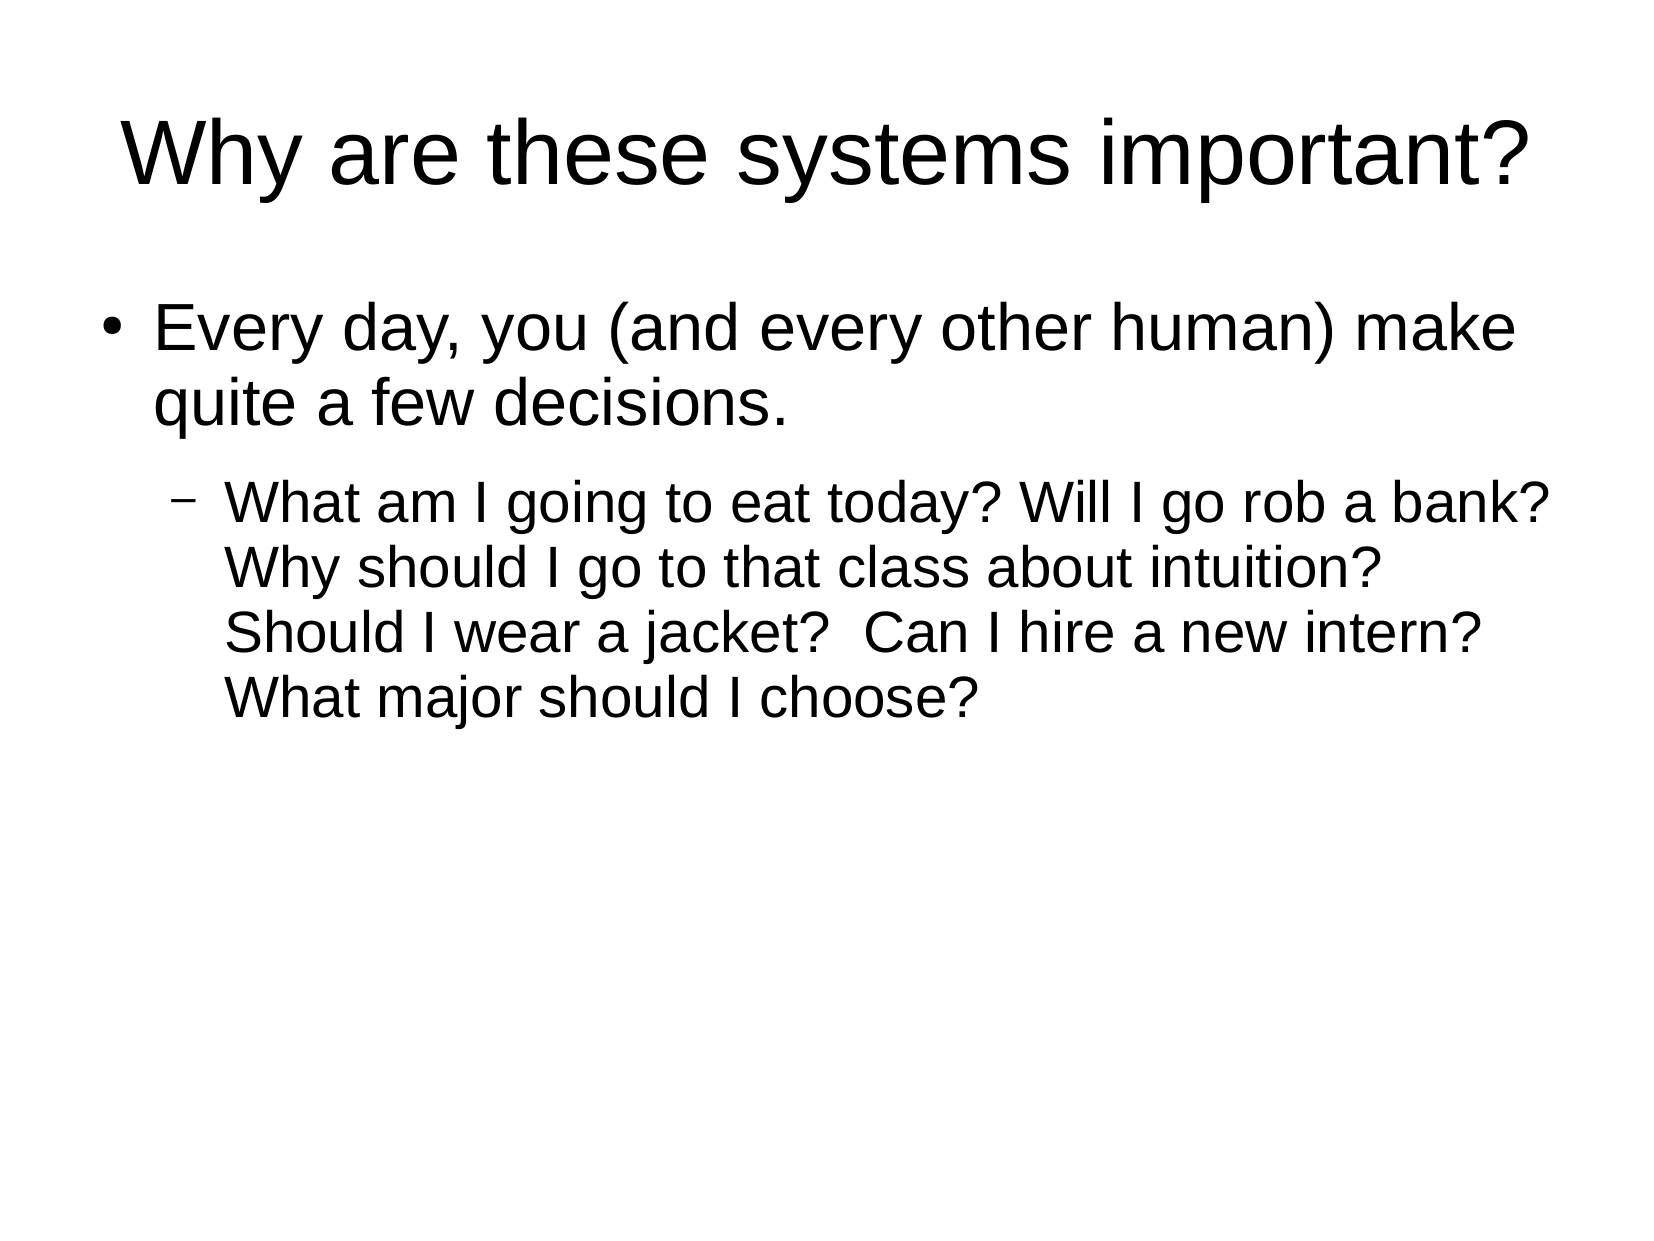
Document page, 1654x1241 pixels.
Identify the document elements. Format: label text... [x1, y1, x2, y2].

title Why are these systems important? [82, 49, 1571, 257]
list Every day, you (and every other human) make quite a few decisions. What am I going to eat today? Will I go rob a bank? Why should I go to that class about intuition? Should I wear a jacket? Can I hire a new intern? What major should I choose? [82, 290, 1571, 1201]
